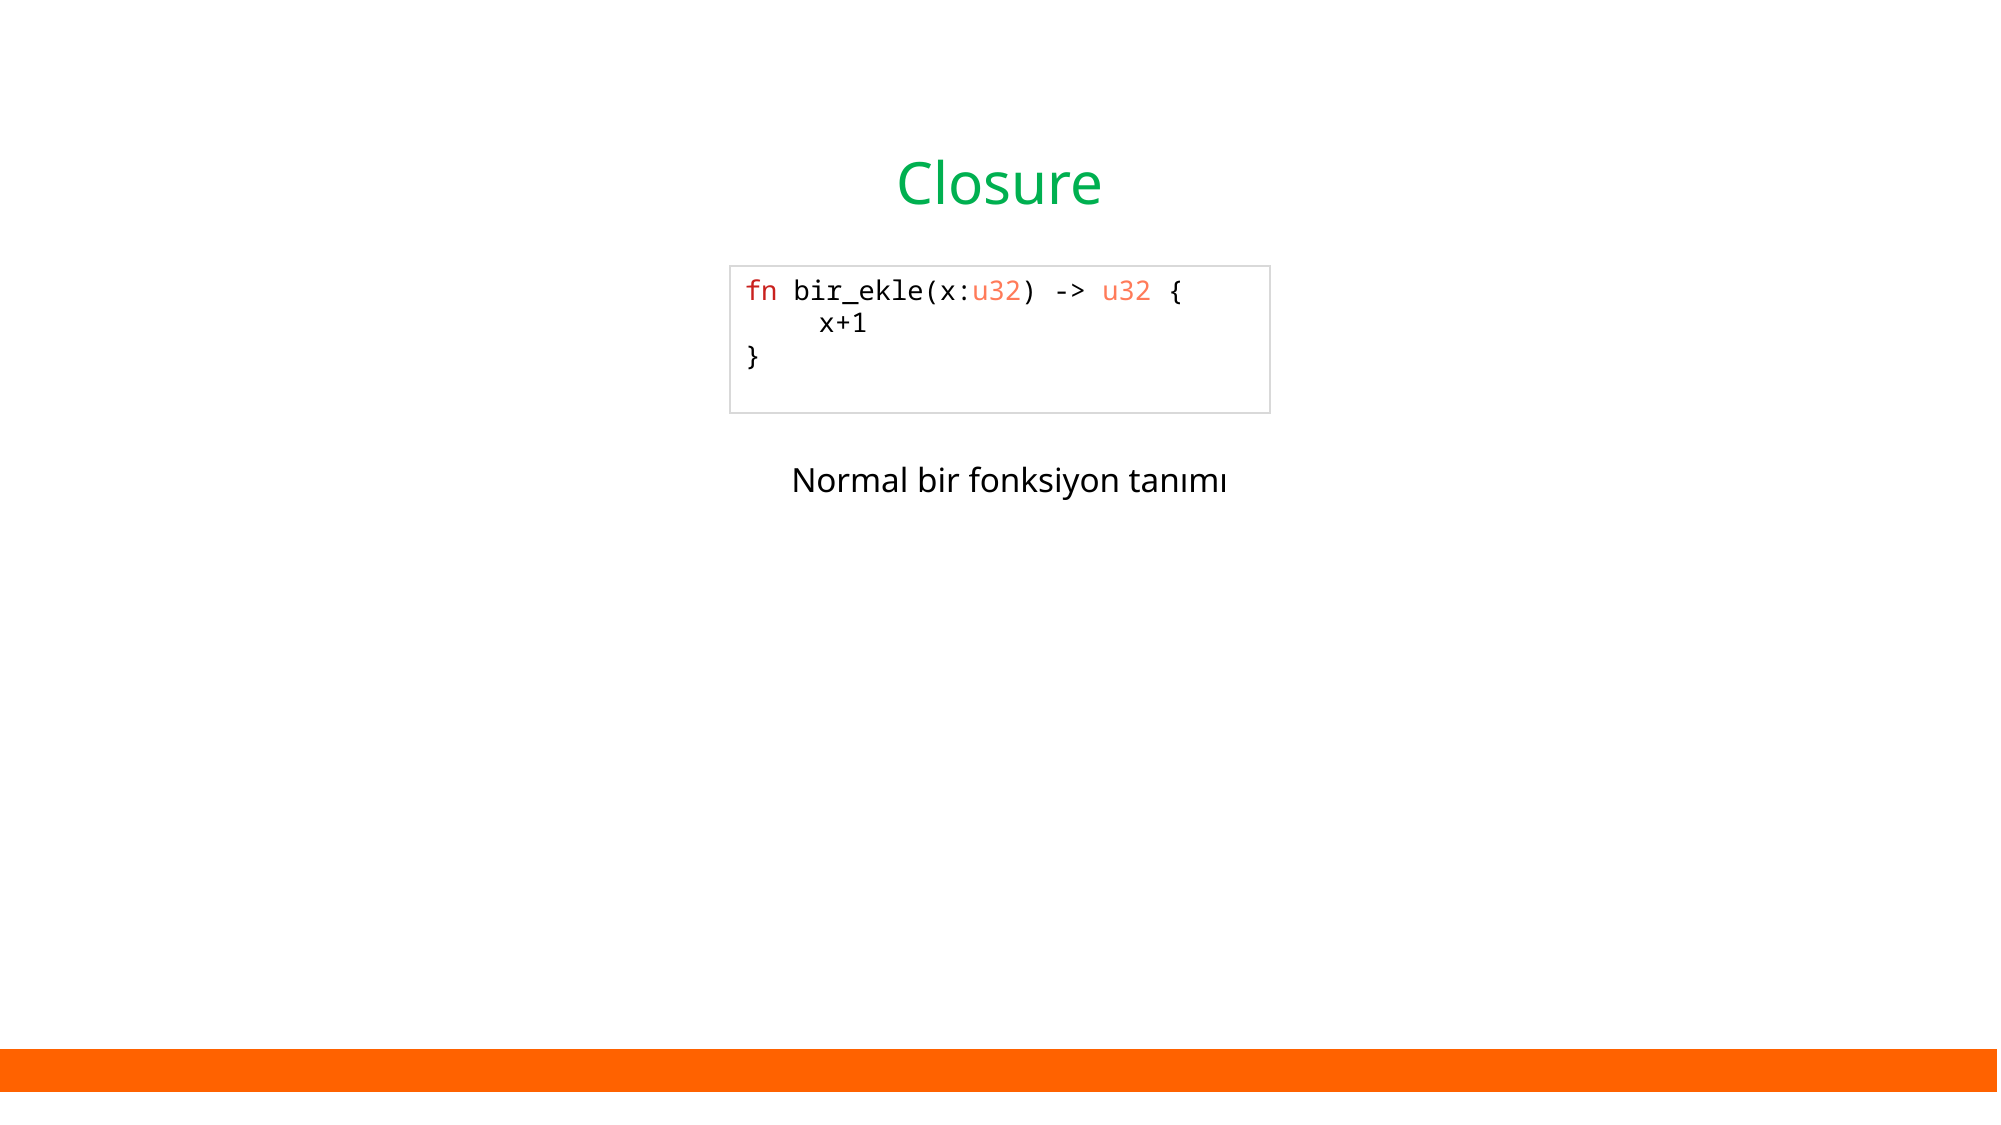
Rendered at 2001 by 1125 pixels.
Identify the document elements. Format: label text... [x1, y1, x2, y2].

text_box Normal bir fonksiyon tanımı [776, 449, 1224, 502]
list Closure [420, 146, 1580, 237]
text_box [0, 1049, 1997, 1092]
text_box fn bir_ekle(x:u32) -> u32 { x+1 } [729, 265, 1271, 414]
